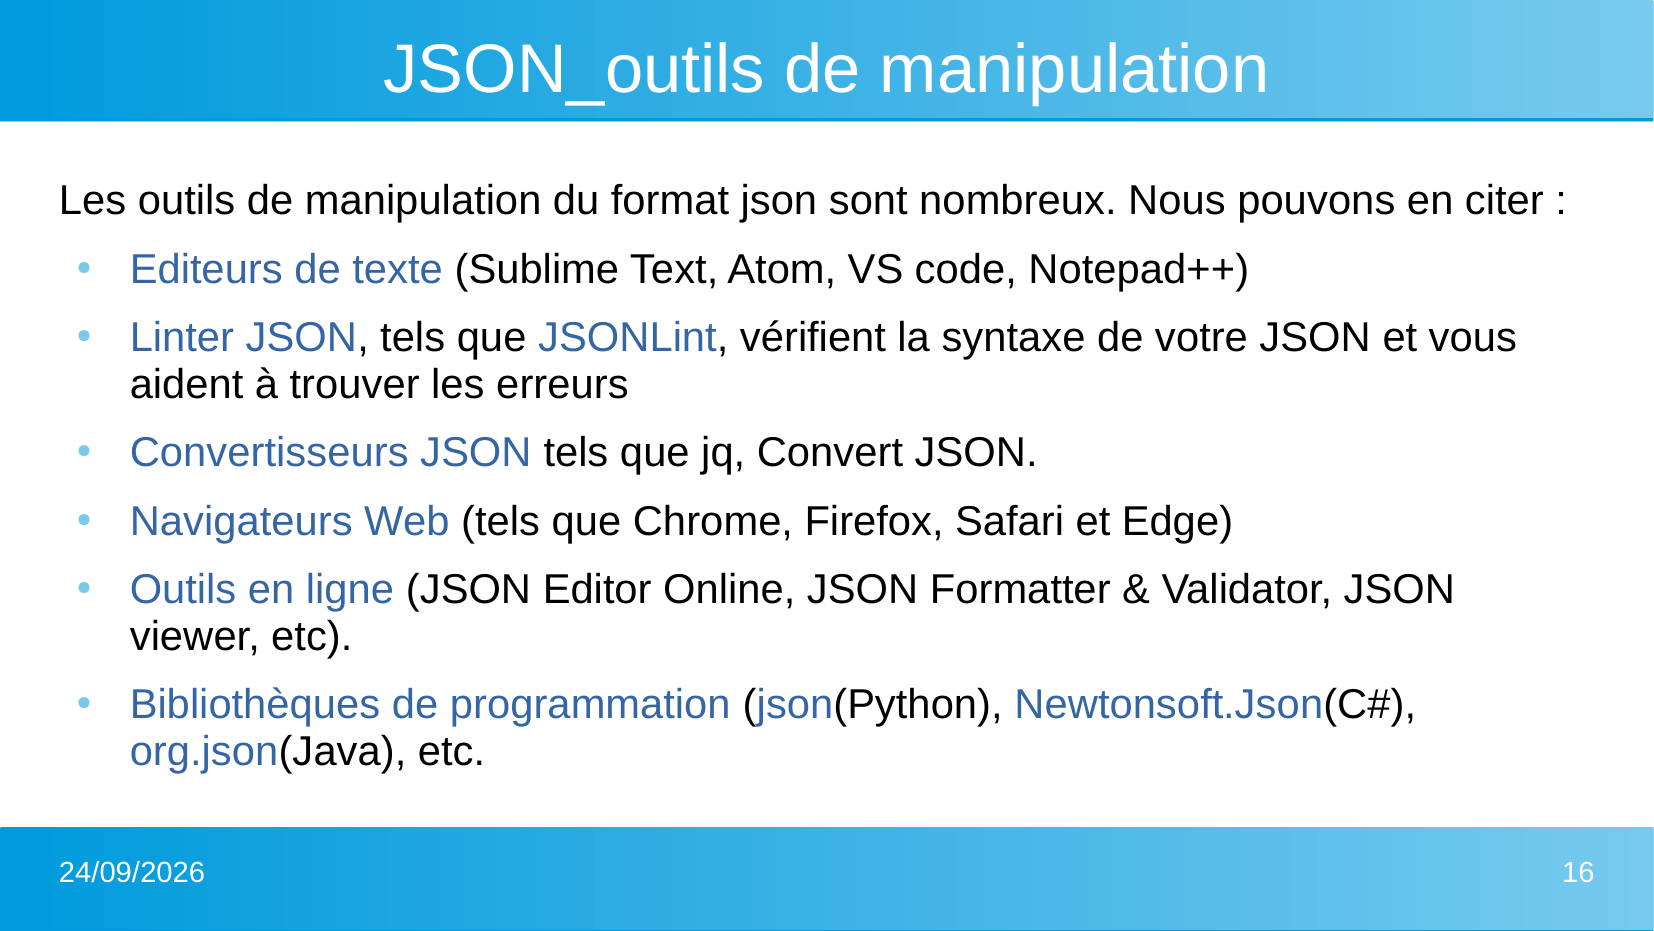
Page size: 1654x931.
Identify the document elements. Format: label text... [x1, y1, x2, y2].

list Les outils de manipulation du format json sont nombreux. Nous pouvons en citer : Editeurs de texte (Sublime Text, Atom, VS code, Notepad++) Linter JSON, tels que JSONLint, vérifient la syntaxe de votre JSON et vous aident à trouver les erreurs Convertisseurs JSON tels que jq, Convert JSON. Navigateurs Web (tels que Chrome, Firefox, Safari et Edge) Outils en ligne (JSON Editor Online, JSON Formatter & Validator, JSON viewer, etc). Bibliothèques de programmation (json(Python), Newtonsoft.Json(C#), org.json(Java), etc. [58, 177, 1595, 768]
title JSON_outils de manipulation [58, 29, 1595, 108]
